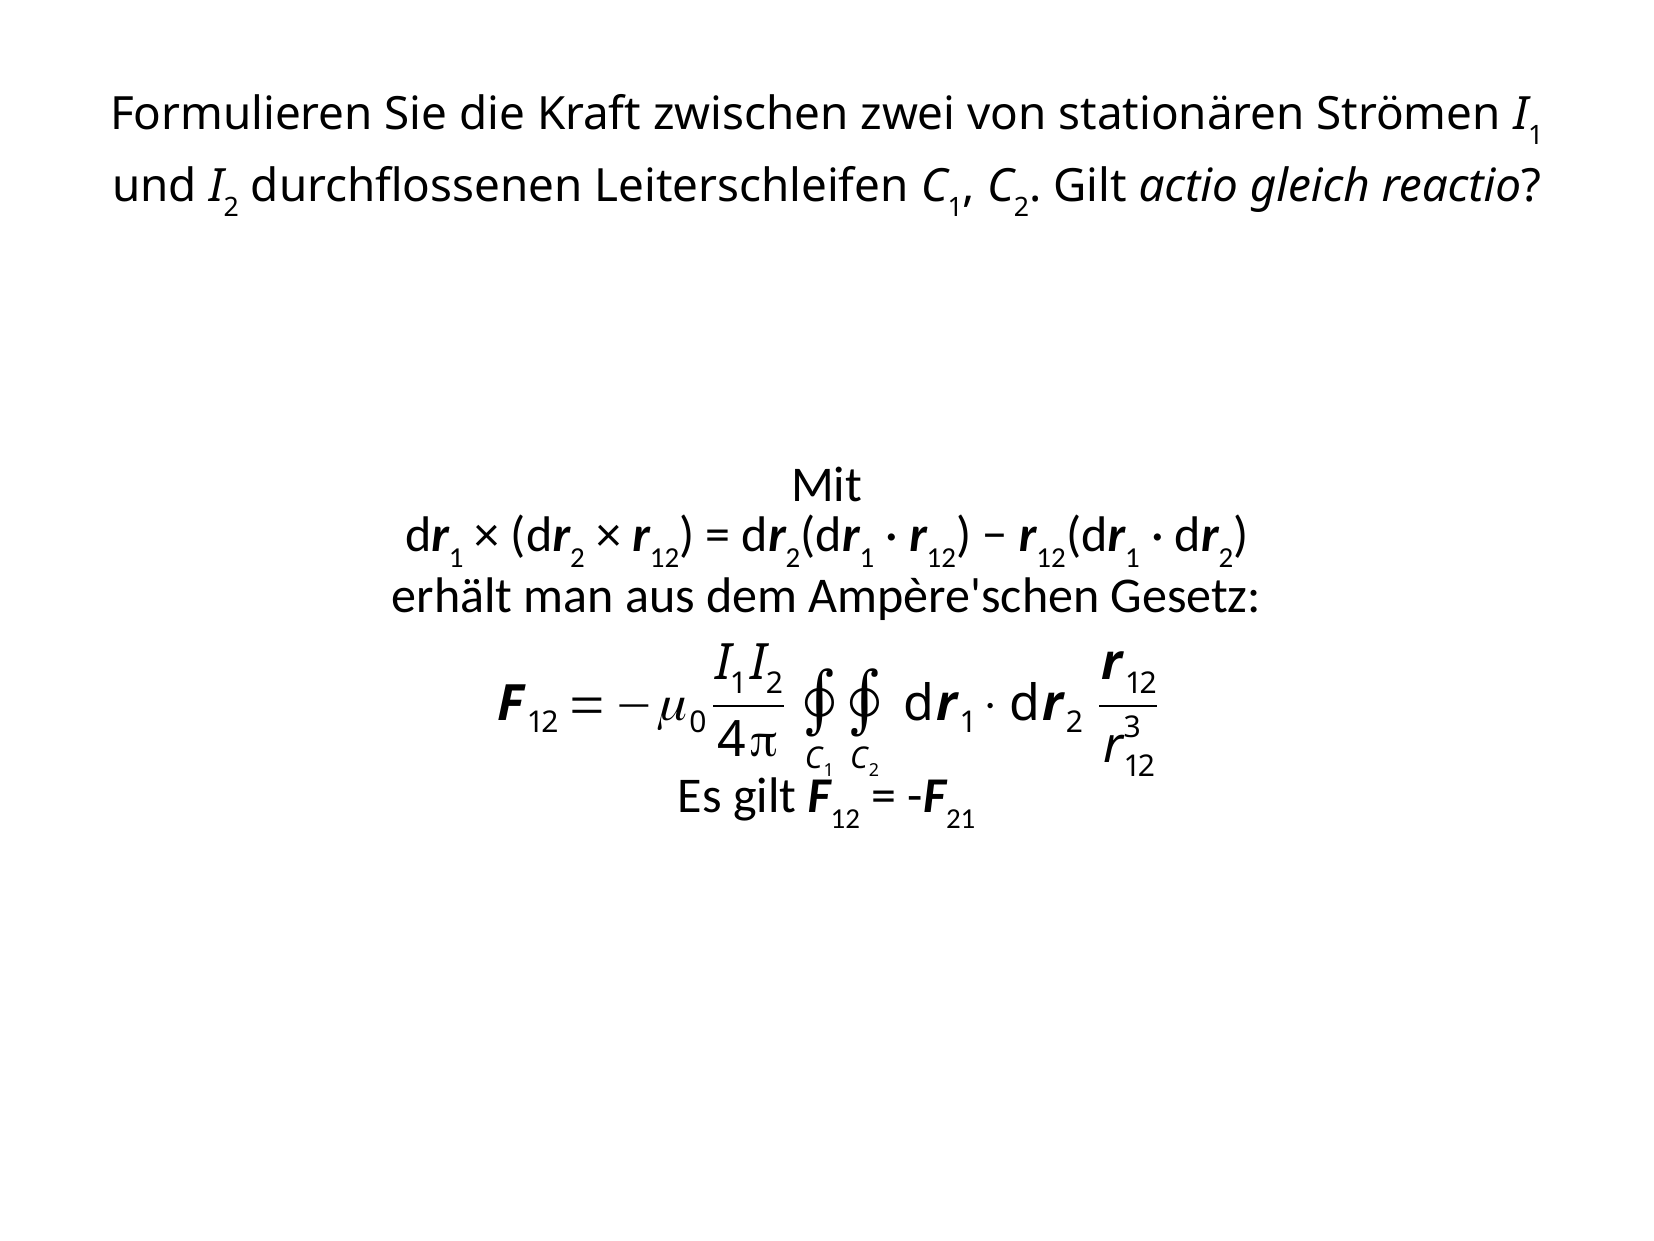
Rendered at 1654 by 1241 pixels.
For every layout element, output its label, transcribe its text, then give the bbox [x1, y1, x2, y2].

subtitle Mit dr1 × (dr2 × r12) = dr2(dr1 · r12) − r12(dr1 · dr2) erhält man aus dem Ampère'schen Gesetz: Es gilt F12 = -F21 [82, 290, 1571, 1010]
title Formulieren Sie die Kraft zwischen zwei von stationären Strömen I1 und I2 durchflossenen Leiterschleifen C1, C2. Gilt actio gleich reactio? [82, 49, 1571, 257]
chart [489, 632, 1165, 785]
